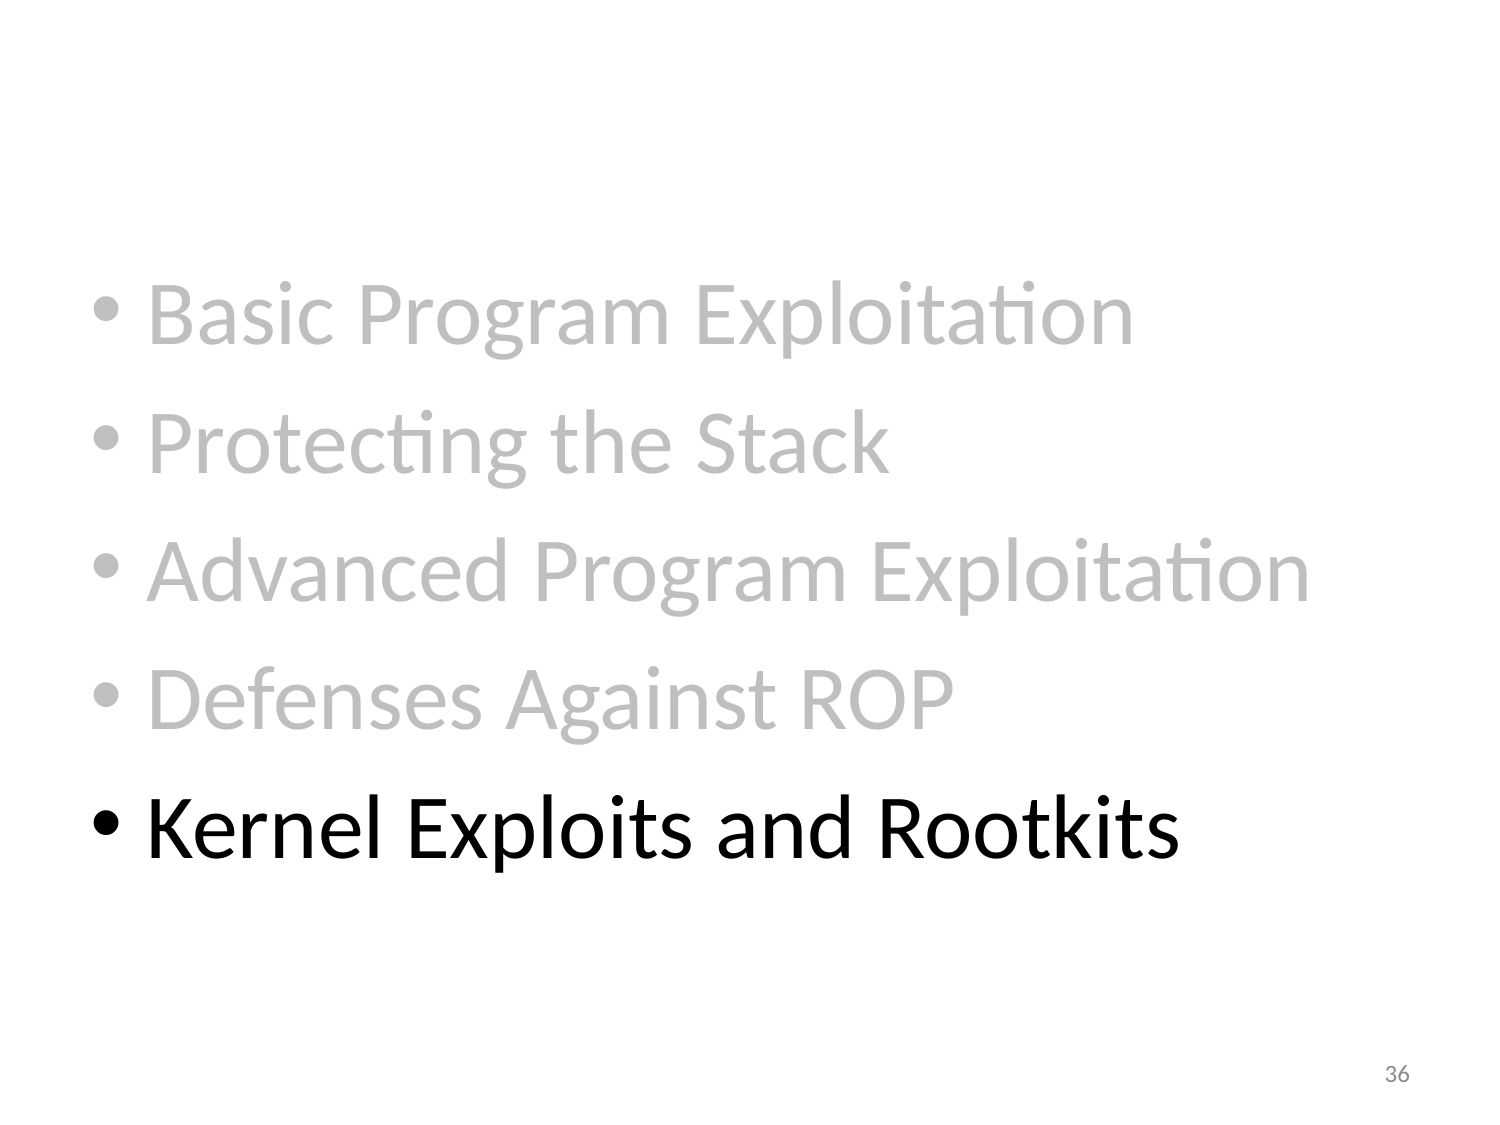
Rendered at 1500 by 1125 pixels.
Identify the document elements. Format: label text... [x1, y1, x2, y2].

slide_number <number> [1074, 1042, 1425, 1103]
list Basic Program Exploitation Protecting the Stack Advanced Program Exploitation Defenses Against ROP Kernel Exploits and Rootkits [75, 47, 1425, 1083]
